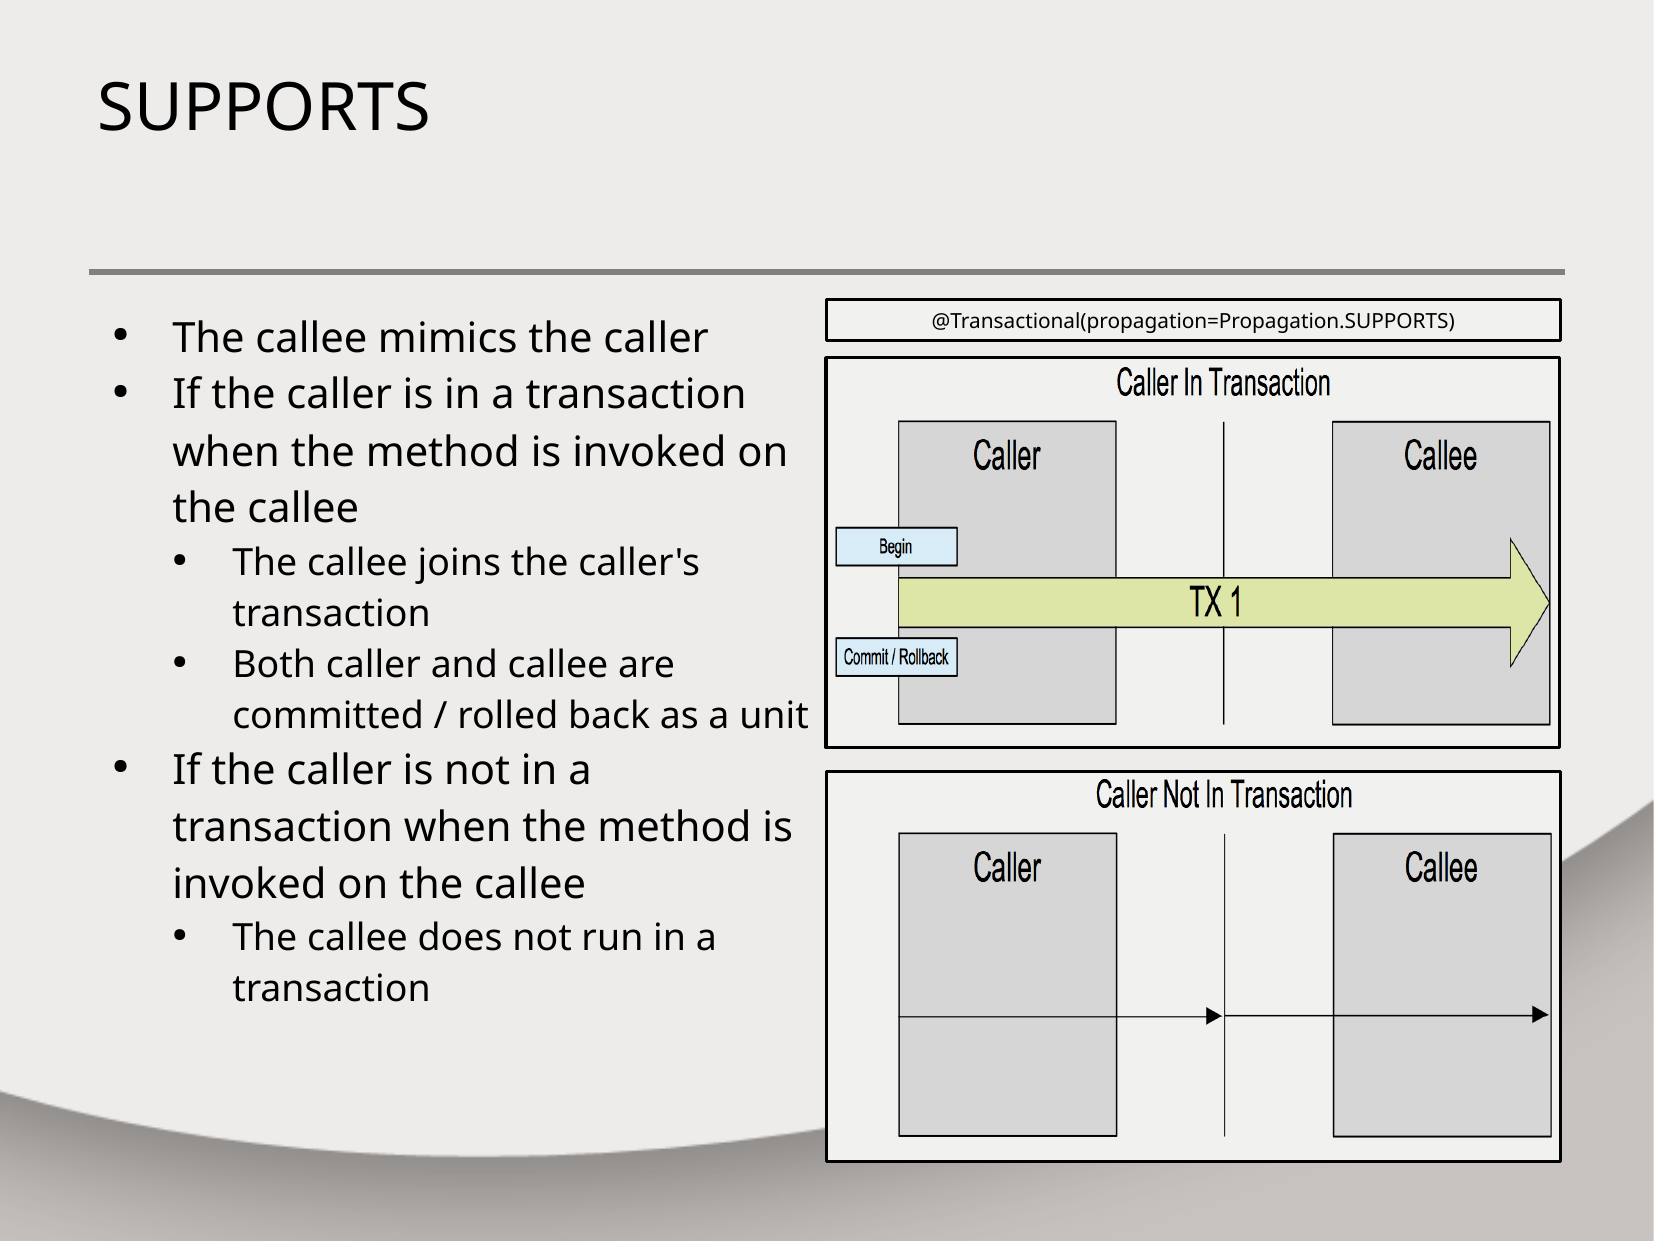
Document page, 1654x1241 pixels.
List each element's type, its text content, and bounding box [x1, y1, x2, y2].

text_box @Transactional(propagation=Propagation.SUPPORTS) [826, 299, 1561, 341]
picture [0, 0, 1654, 1241]
title SUPPORTS [97, 75, 1561, 226]
text_box The callee mimics the caller If the caller is in a transaction when the method is invoked on the callee The callee joins the caller's transaction Both caller and callee are committed / rolled back as a unit If the caller is not in a transaction when the method is invoked on the callee The callee does not run in a transaction [97, 299, 827, 1163]
